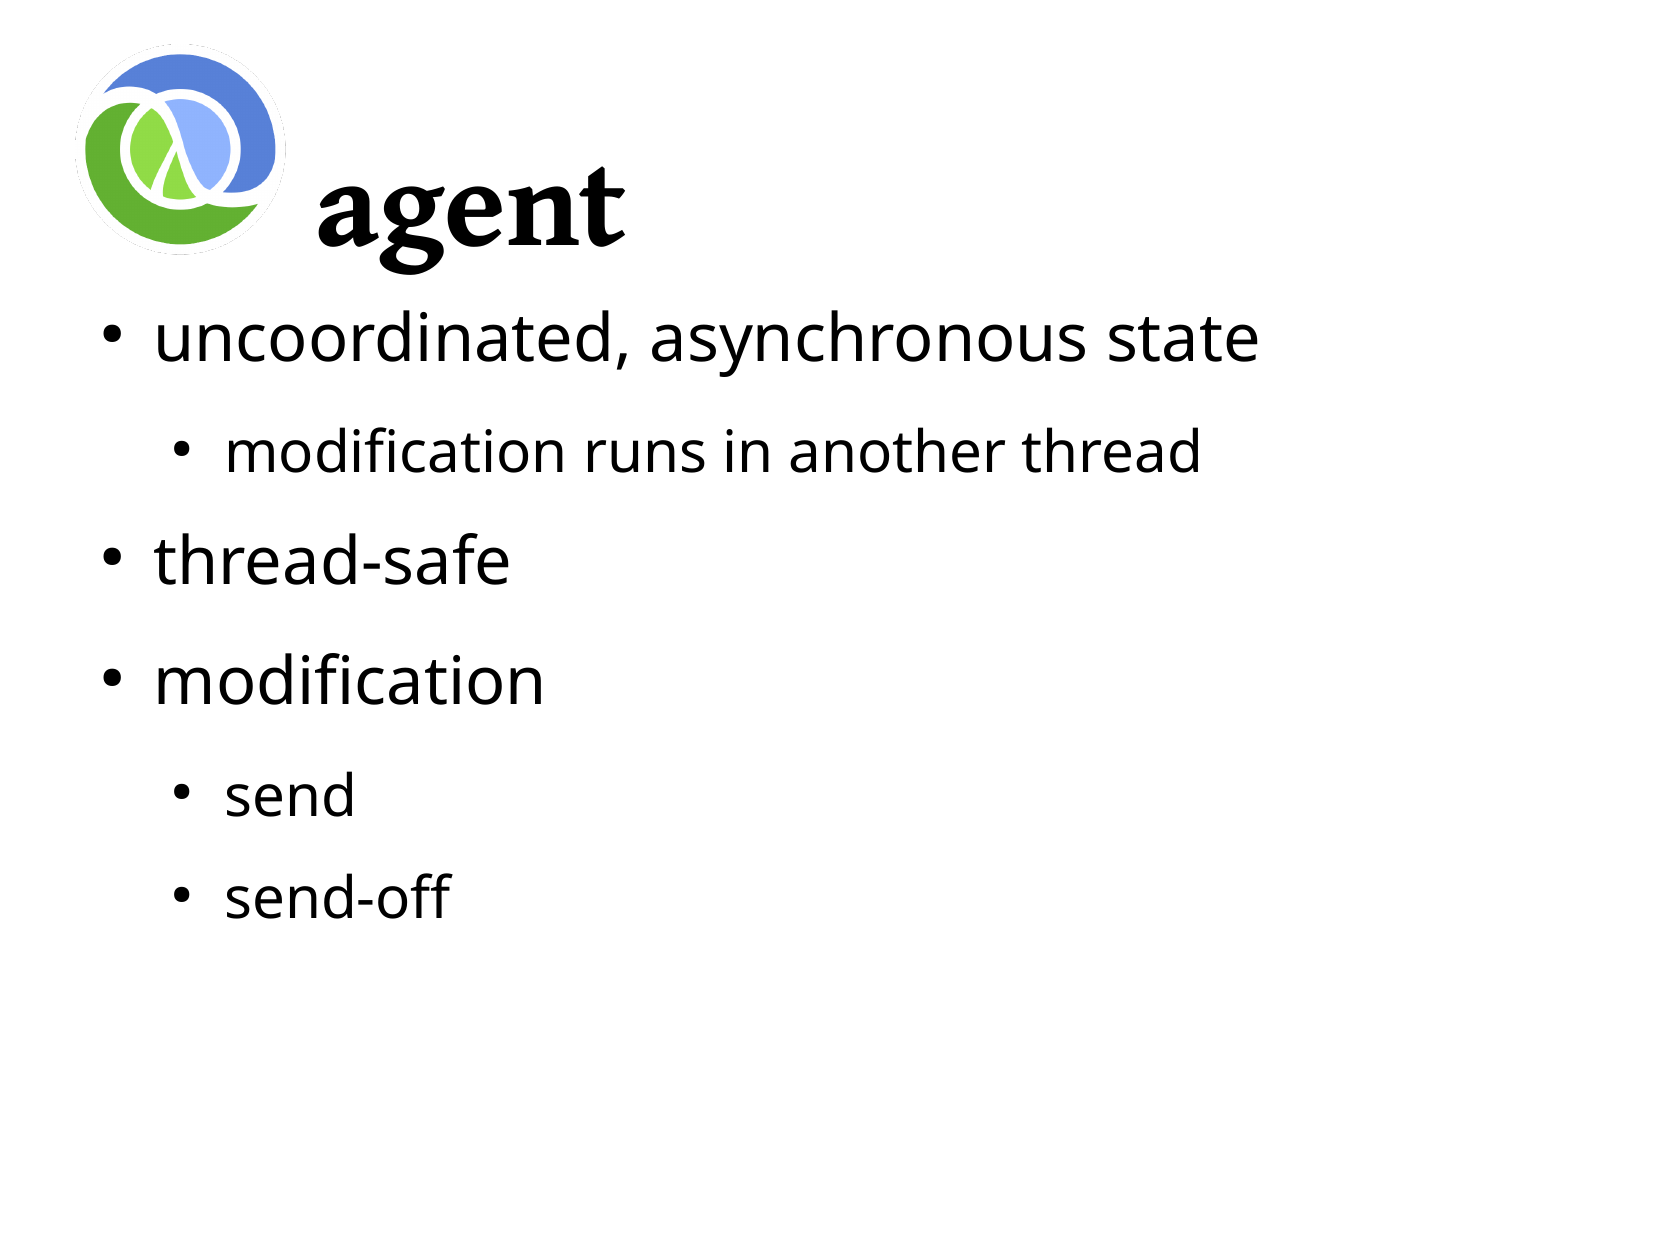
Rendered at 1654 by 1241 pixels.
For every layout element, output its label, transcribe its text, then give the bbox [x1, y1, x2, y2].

picture [75, 44, 286, 255]
title agent [315, 105, 1571, 290]
list uncoordinated, asynchronous state modification runs in another thread thread-safe modification send send-off [82, 290, 1571, 1109]
